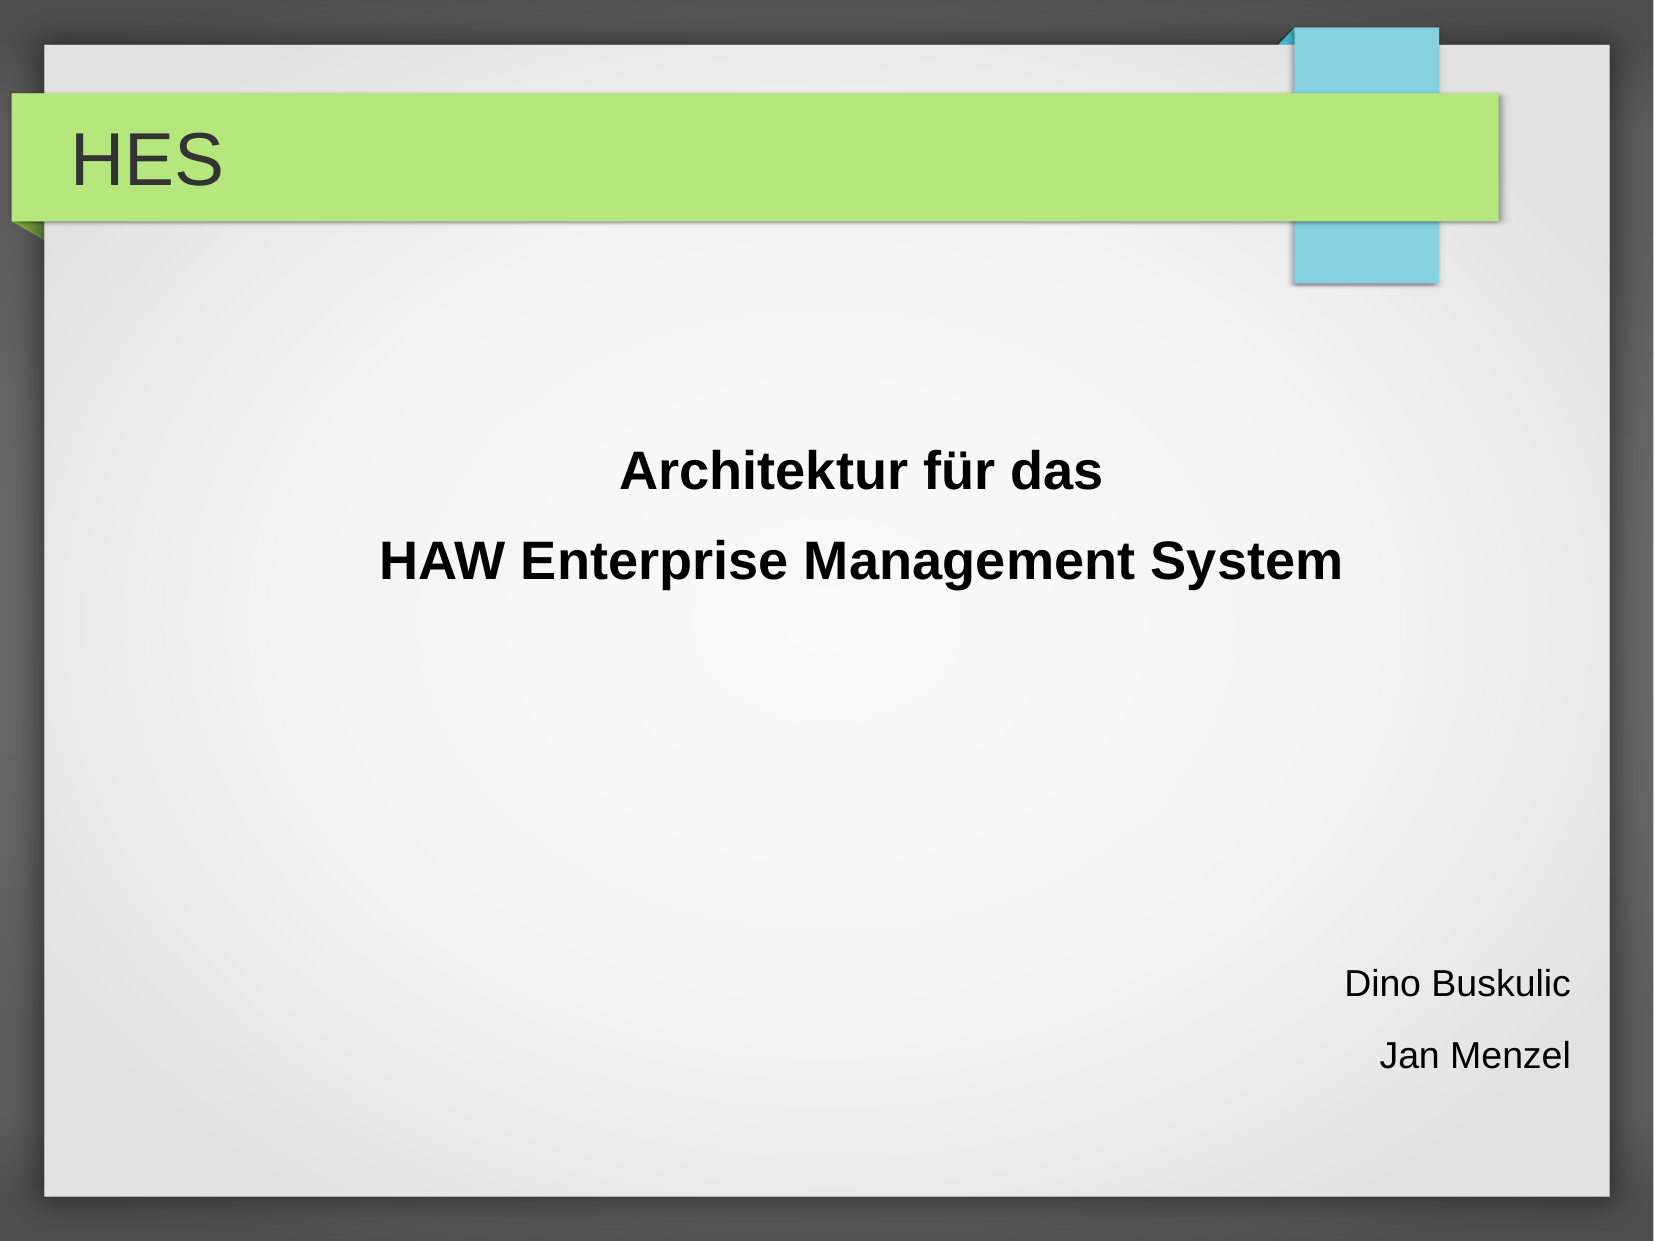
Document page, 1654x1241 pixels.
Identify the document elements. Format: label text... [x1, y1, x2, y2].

list Dino Buskulic Jan Menzel [767, 962, 1571, 1077]
list Architektur für das HAW Enterprise Management System [82, 290, 1571, 682]
picture [0, 0, 1654, 1241]
title HES [70, 106, 1229, 213]
